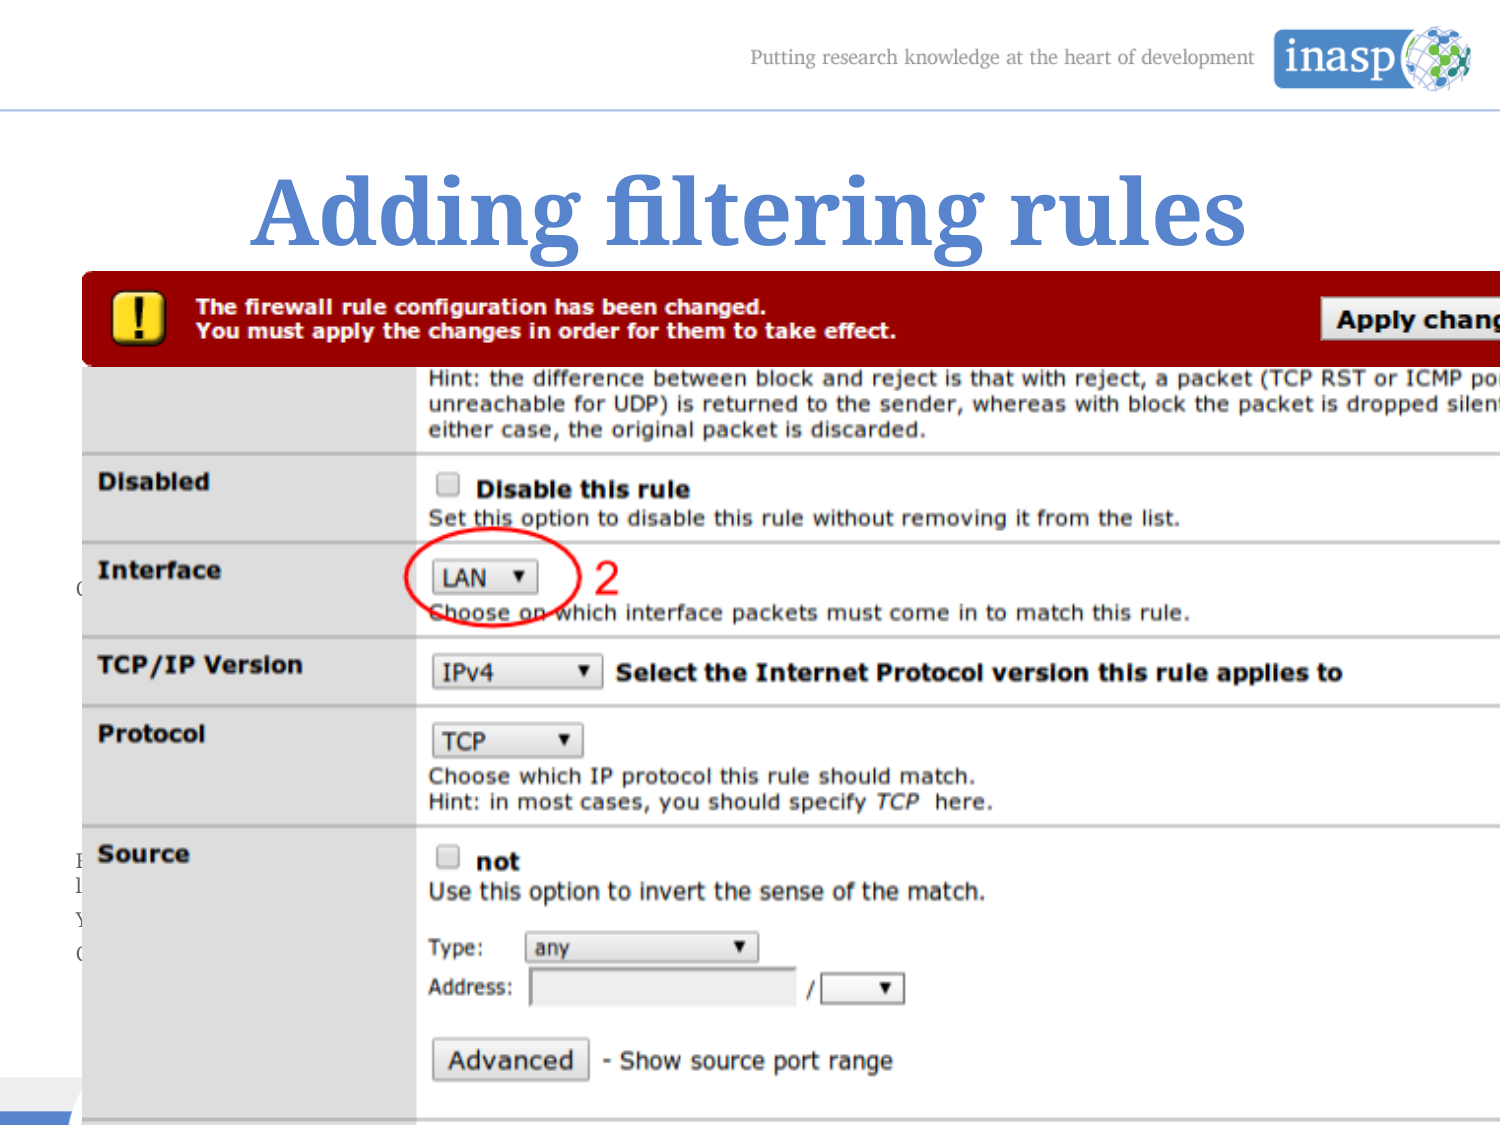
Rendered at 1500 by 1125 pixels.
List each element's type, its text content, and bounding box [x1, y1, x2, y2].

title Adding filtering rules [75, 129, 1426, 313]
picture [0, 0, 1500, 1125]
